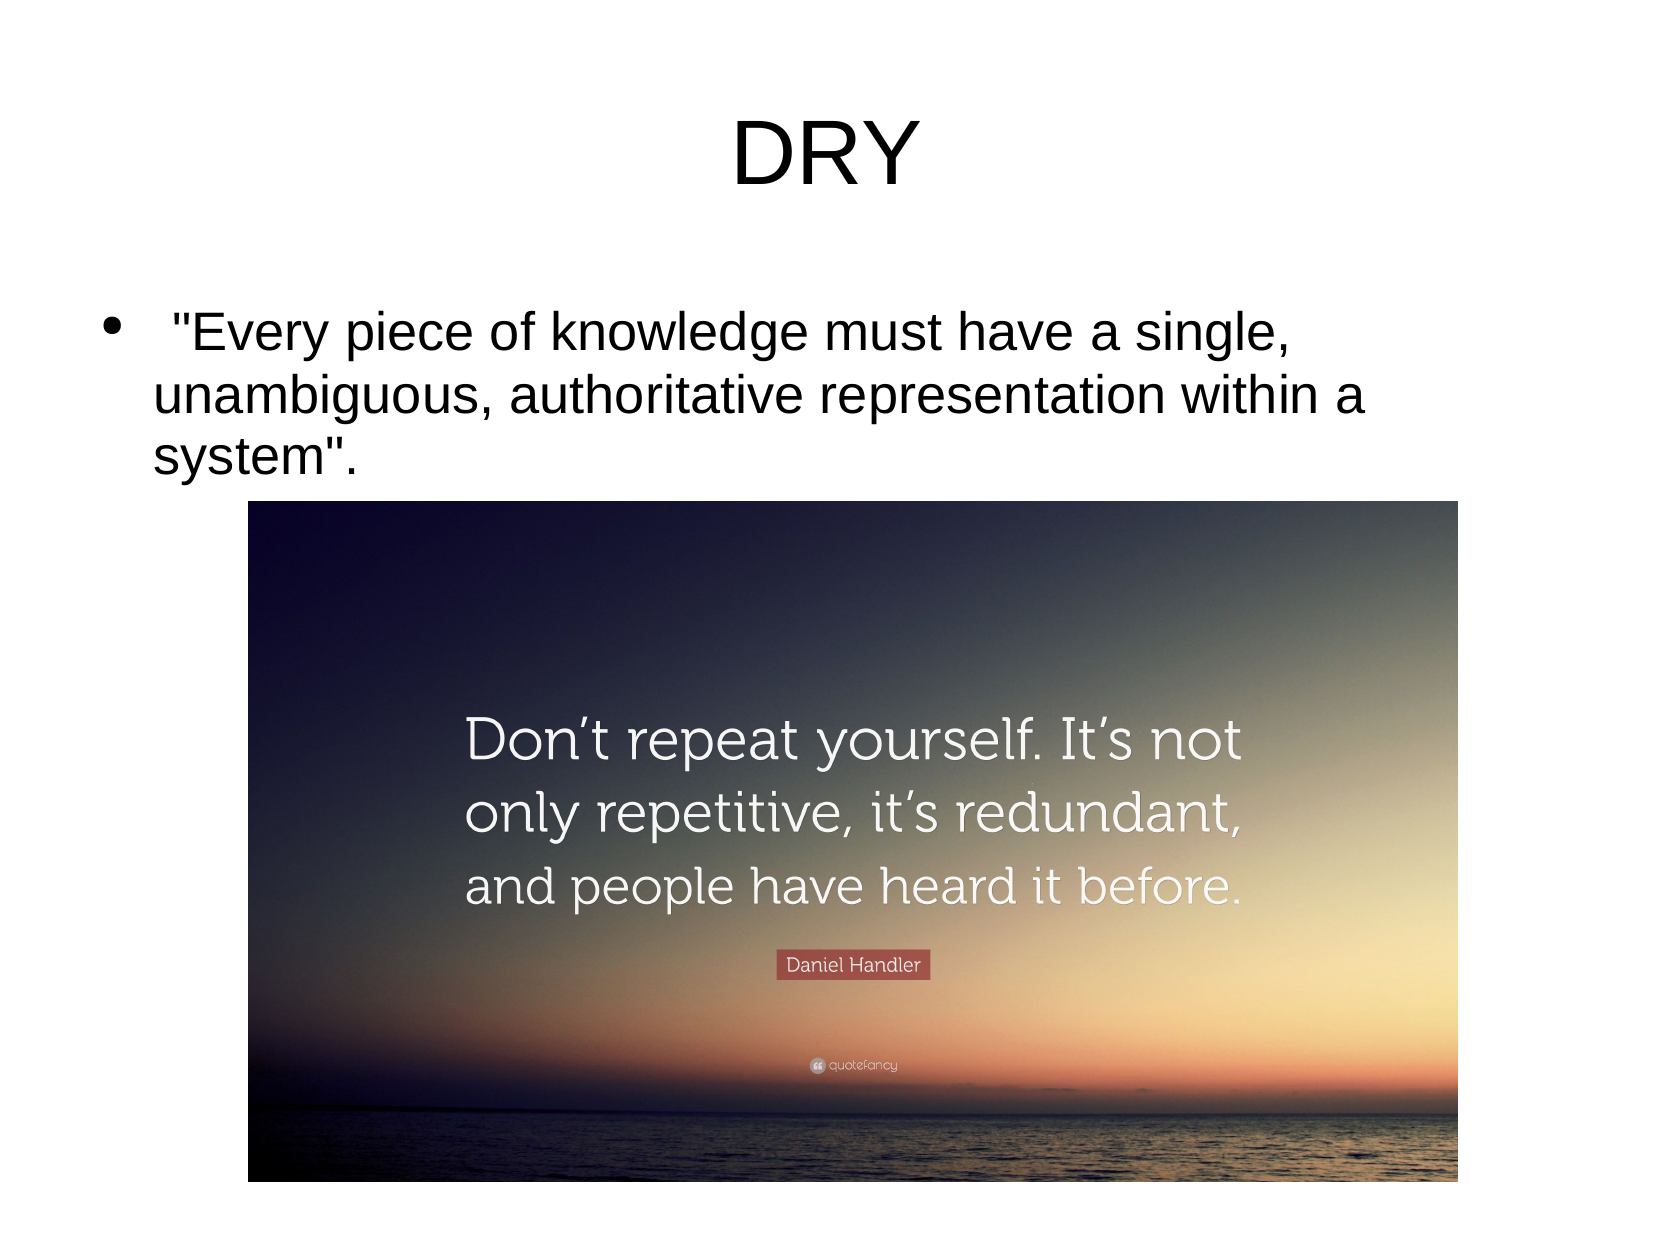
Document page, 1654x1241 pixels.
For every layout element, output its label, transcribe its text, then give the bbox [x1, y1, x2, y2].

list "Every piece of knowledge must have a single, unambiguous, authoritative representation within a system". [82, 290, 1571, 1010]
picture [248, 501, 1458, 1182]
title DRY [82, 49, 1571, 257]
